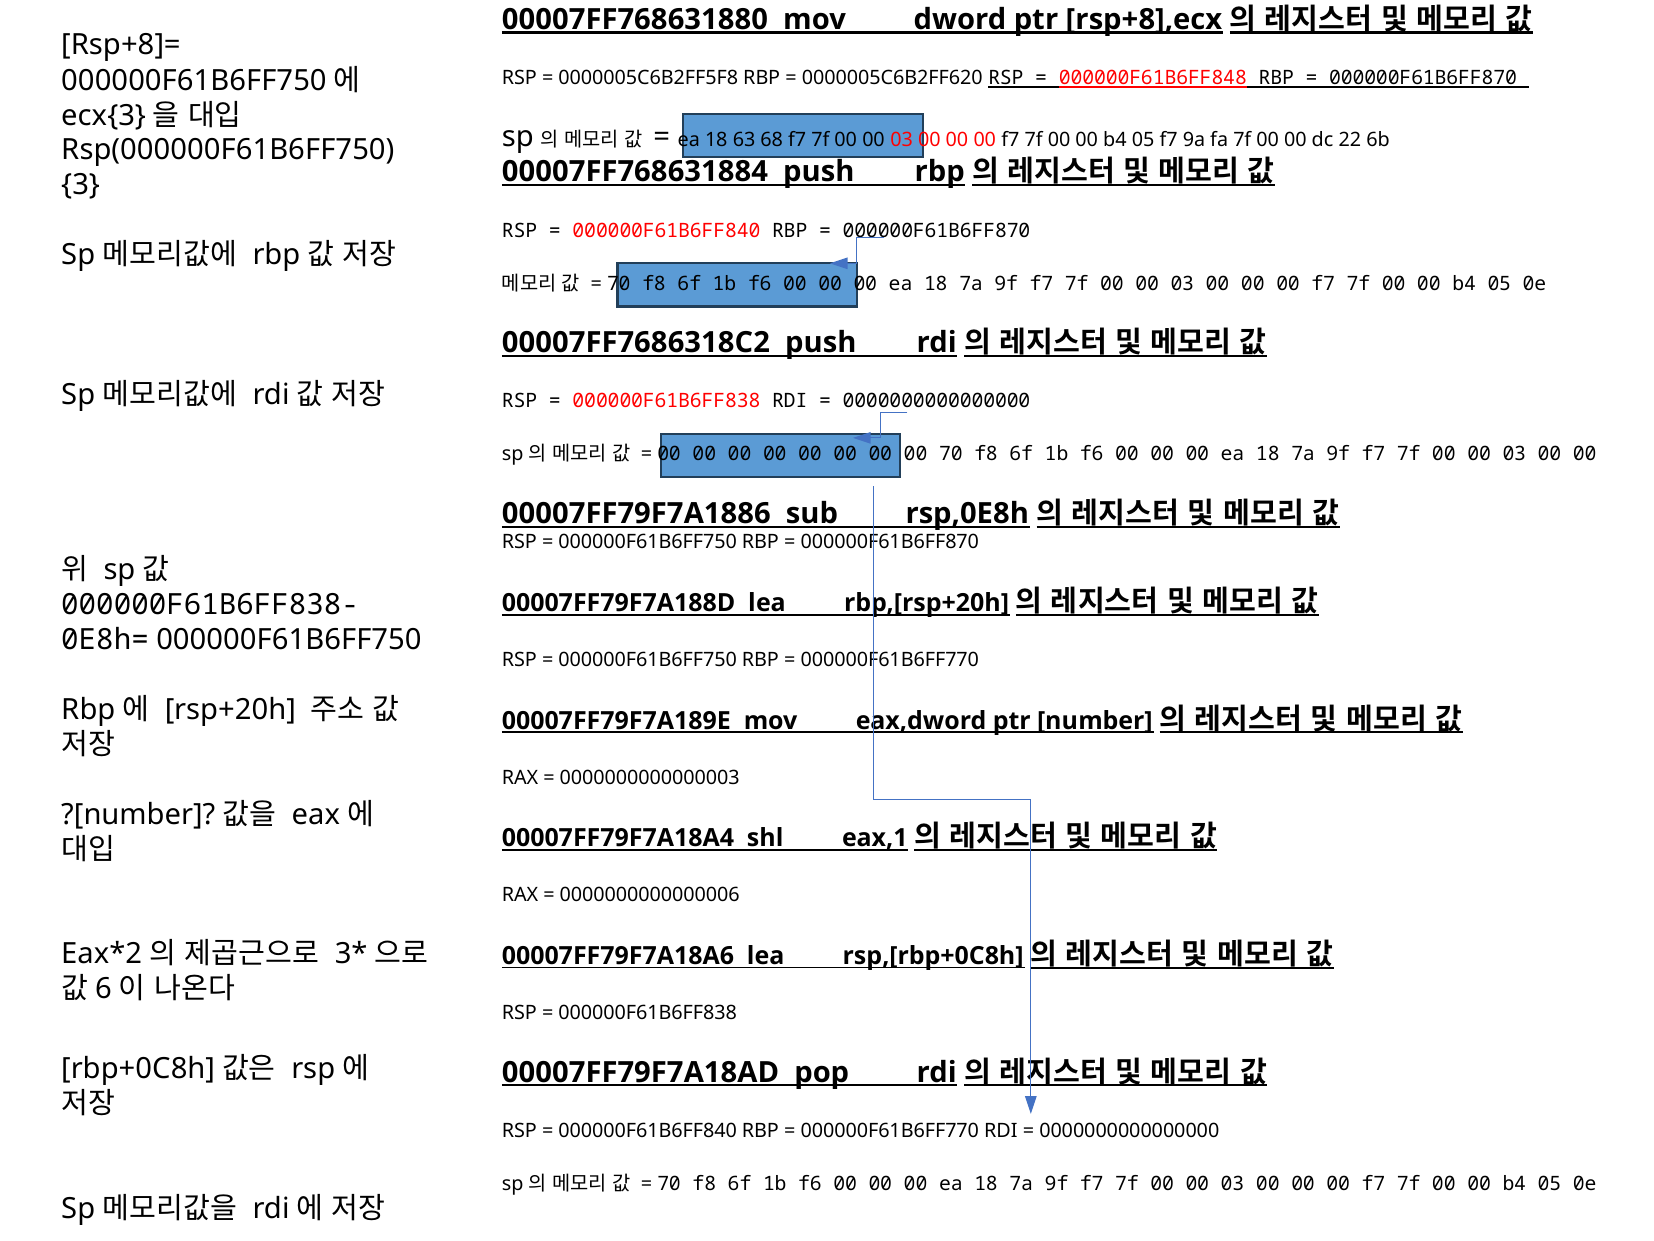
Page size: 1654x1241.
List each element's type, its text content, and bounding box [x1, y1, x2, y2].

text_box [Rsp+8]= 000000F61B6FF750에ecx{3}을 대입 Rsp(000000F61B6FF750){3} Sp메모리값에 rbp값 저장 Sp메모리값에 rdi값 저장 위 sp값 000000F61B6FF838-0E8h= 000000F61B6FF750 Rbp에 [rsp+20h] 주소 값 저장 ?[number]?값을 eax에 대입 Eax*2의 제곱근으로 3*으로 값6이 나온다 [rbp+0C8h]값은 rsp에 저장 Sp메모리값을 rdi에 저장 [46, 18, 446, 1104]
list 00007FF768631880 mov dword ptr [rsp+8],ecx의 레지스터 및 메모리 값 RSP = 0000005C6B2FF5F8 RBP = 0000005C6B2FF620 RSP = 000000F61B6FF848 RBP = 000000F61B6FF870 sp의 메모리 값 = ea 18 63 68 f7 7f 00 00 03 00 00 00 f7 7f 00 00 b4 05 f7 9a fa 7f 00 00 dc 22 6b 00007FF768631884 push rbp의 레지스터 및 메모리 값 RSP = 000000F61B6FF840 RBP = 000000F61B6FF870 메모리 값 = 70 f8 6f 1b f6 00 00 00 ea 18 7a 9f f7 7f 00 00 03 00 00 00 f7 7f 00 00 b4 05 0e 00007FF7686318C2 push rdi의 레지스터 및 메모리 값 RSP = 000000F61B6FF838 RDI = 0000000000000000 sp의 메모리 값 = 00 00 00 00 00 00 00 00 70 f8 6f 1b f6 00 00 00 ea 18 7a 9f f7 7f 00 00 03 00 00 00007FF79F7A1886 sub rsp,0E8h의 레지스터 및 메모리 값 RSP = 000000F61B6FF750 RBP = 000000F61B6FF870 00007FF79F7A188D lea rbp,[rsp+20h]의 레지스터 및 메모리 값 RSP = 000000F61B6FF750 RBP = 000000F61B6FF770 00007FF79F7A189E mov eax,dword ptr [number]의 레지스터 및 메모리 값 RAX = 0000000000000003 00007FF79F7A18A4 shl eax,1의 레지스터 및 메모리 값 RAX = 0000000000000006 00007FF79F7A18A6 lea rsp,[rbp+0C8h]의 레지스터 및 메모리 값 RSP = 000000F61B6FF838 00007FF79F7A18AD pop rdi의 레지스터 및 메모리 값 RSP = 000000F61B6FF840 RBP = 000000F61B6FF770 RDI = 0000000000000000 sp의 메모리 값 = 70 f8 6f 1b f6 00 00 00 ea 18 7a 9f f7 7f 00 00 03 00 00 00 f7 7f 00 00 b4 05 0e [501, 0, 1648, 1241]
